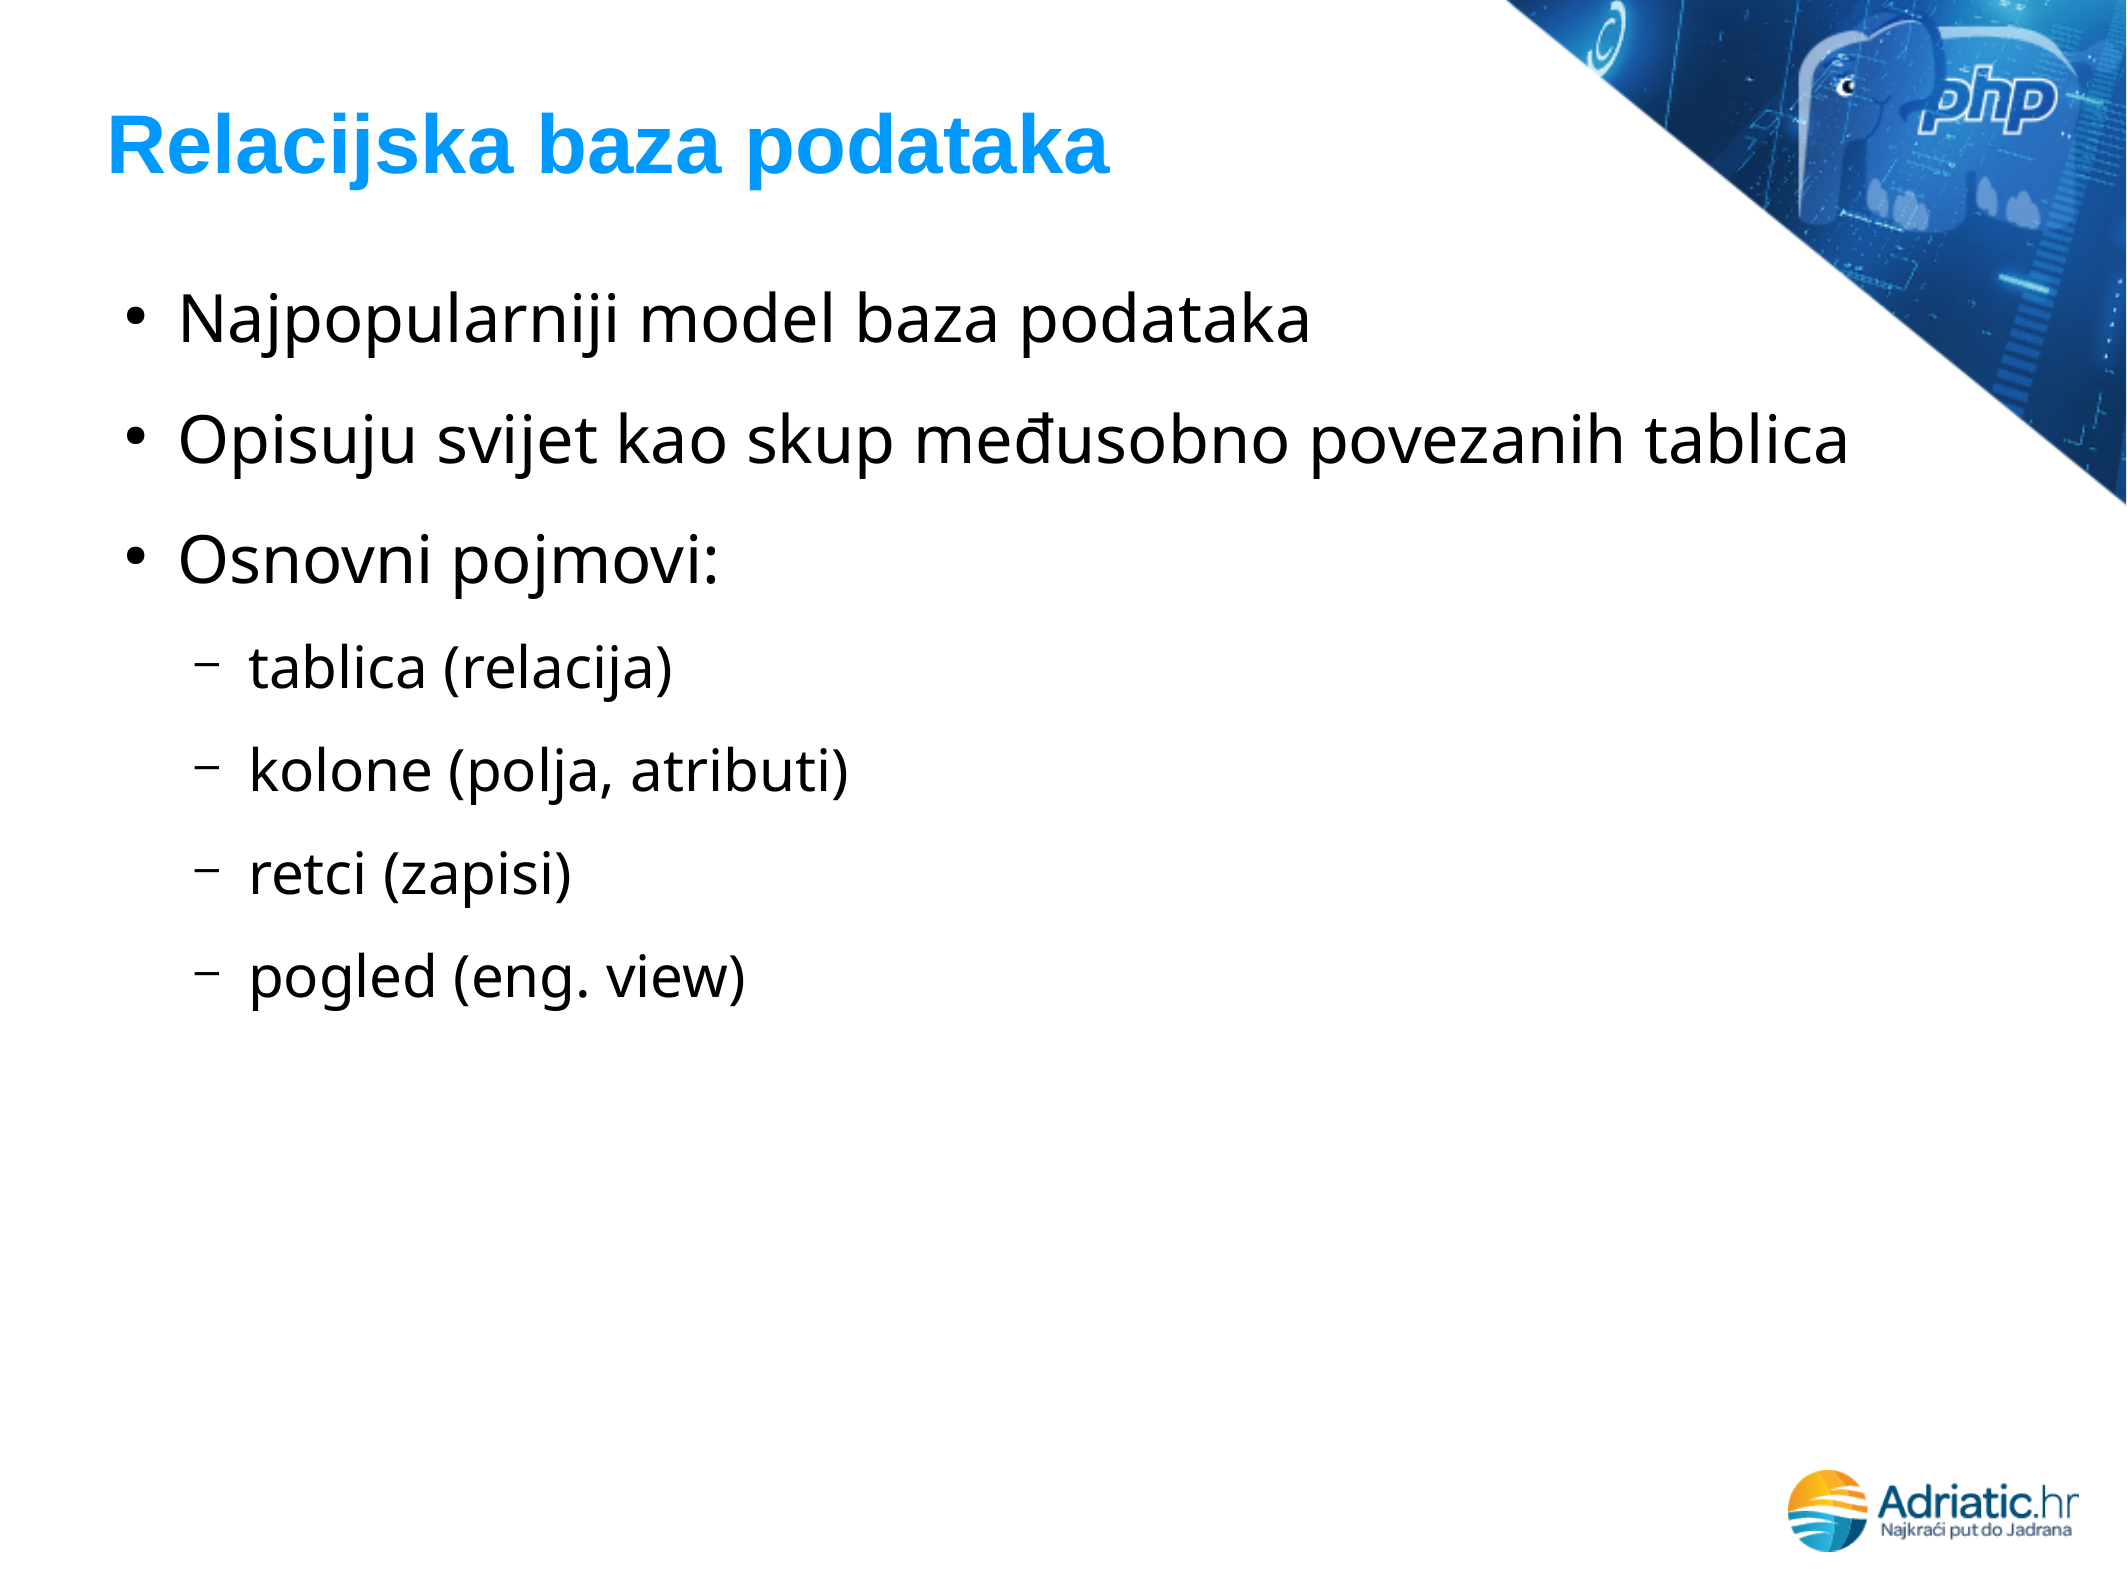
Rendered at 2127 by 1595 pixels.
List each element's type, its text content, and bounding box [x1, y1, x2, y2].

picture [1788, 1470, 2079, 1552]
list Najpopularniji model baza podataka Opisuju svijet kao skup međusobno povezanih tablica Osnovni pojmovi: tablica (relacija) kolone (polja, atributi) retci (zapisi) pogled (eng. view) [106, 271, 2020, 1453]
title Relacijska baza podataka [106, 70, 1630, 219]
picture [1505, 0, 2127, 625]
